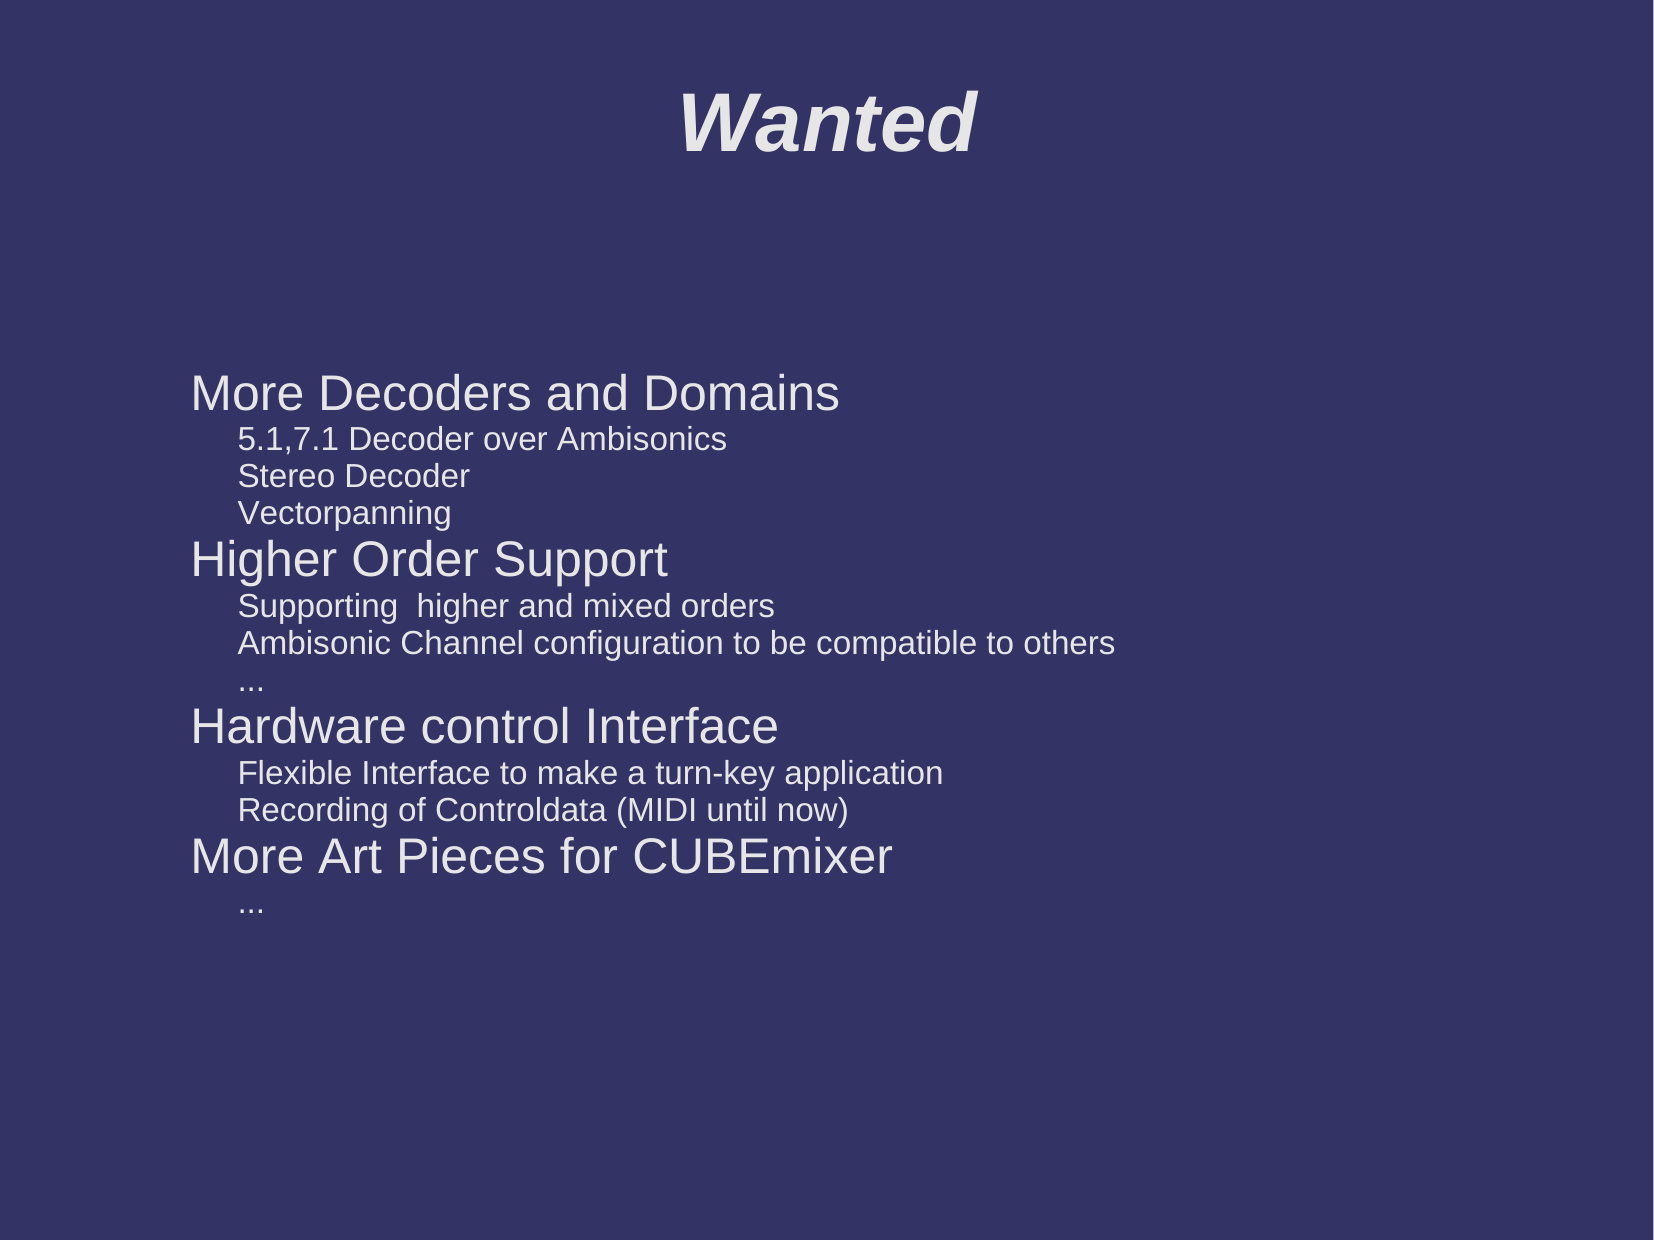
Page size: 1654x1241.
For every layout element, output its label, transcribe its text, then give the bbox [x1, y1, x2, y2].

title Wanted [121, 19, 1534, 227]
list More Decoders and Domains 5.1,7.1 Decoder over Ambisonics Stereo Decoder Vectorpanning Higher Order Support Supporting higher and mixed orders Ambisonic Channel configuration to be compatible to others ... Hardware control Interface Flexible Interface to make a turn-key application Recording of Controldata (MIDI until now) More Art Pieces for CUBEmixer ... [178, 364, 1570, 1147]
